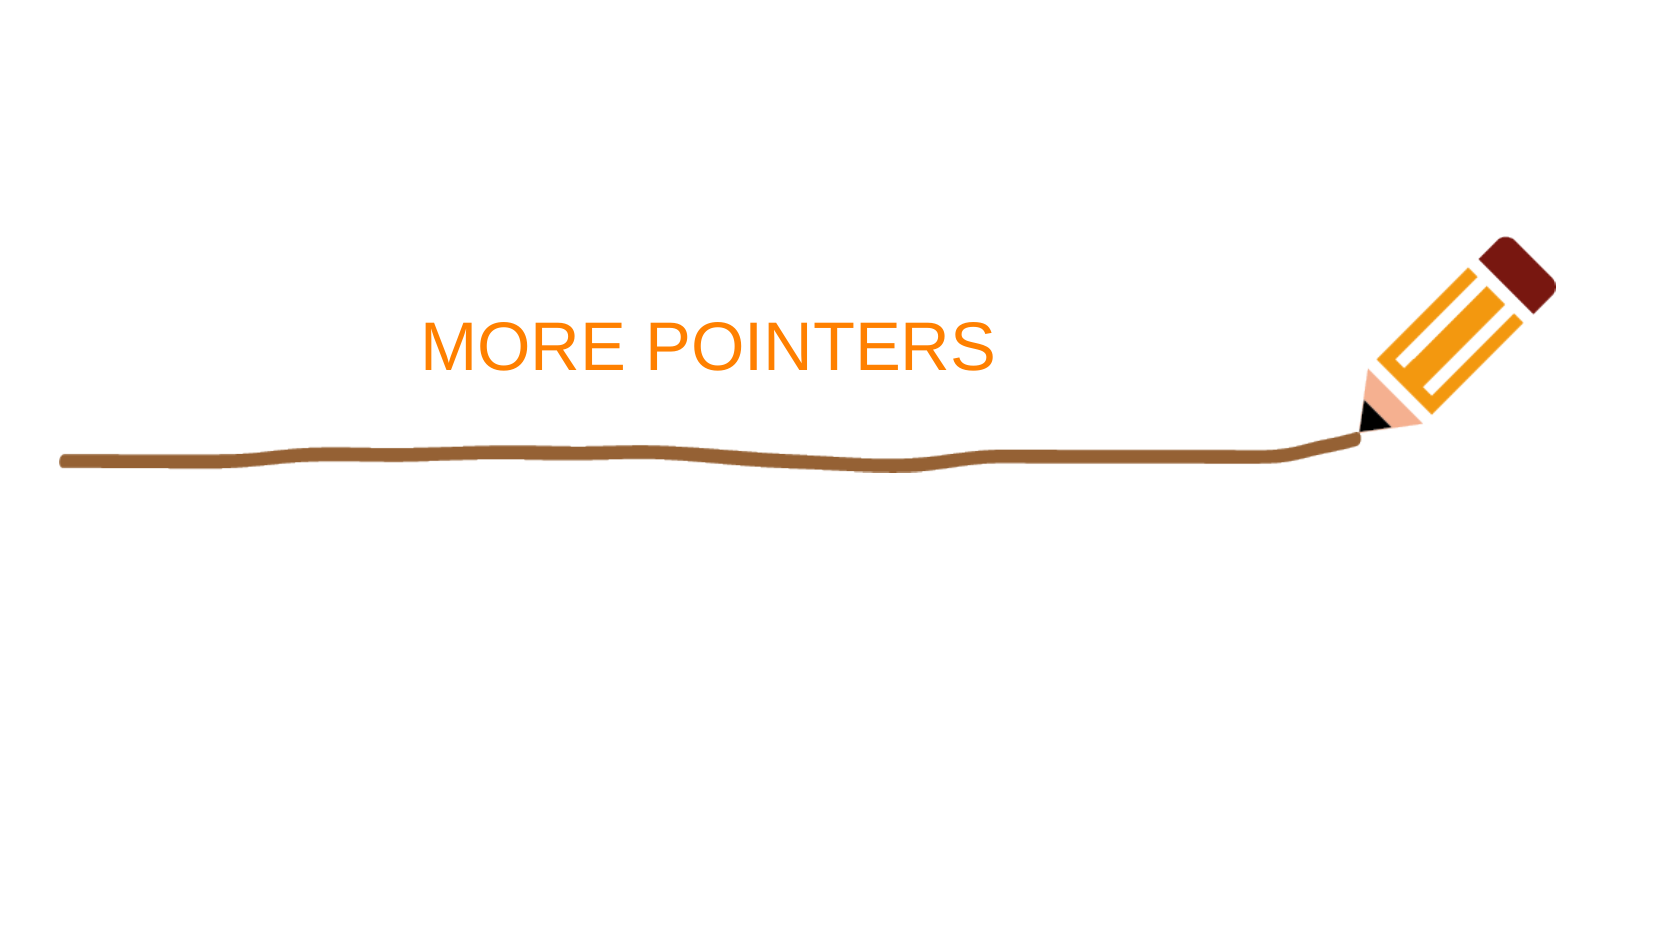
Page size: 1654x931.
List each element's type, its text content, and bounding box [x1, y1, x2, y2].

title MORE POINTERS [88, 265, 1329, 429]
picture [59, 236, 1556, 473]
